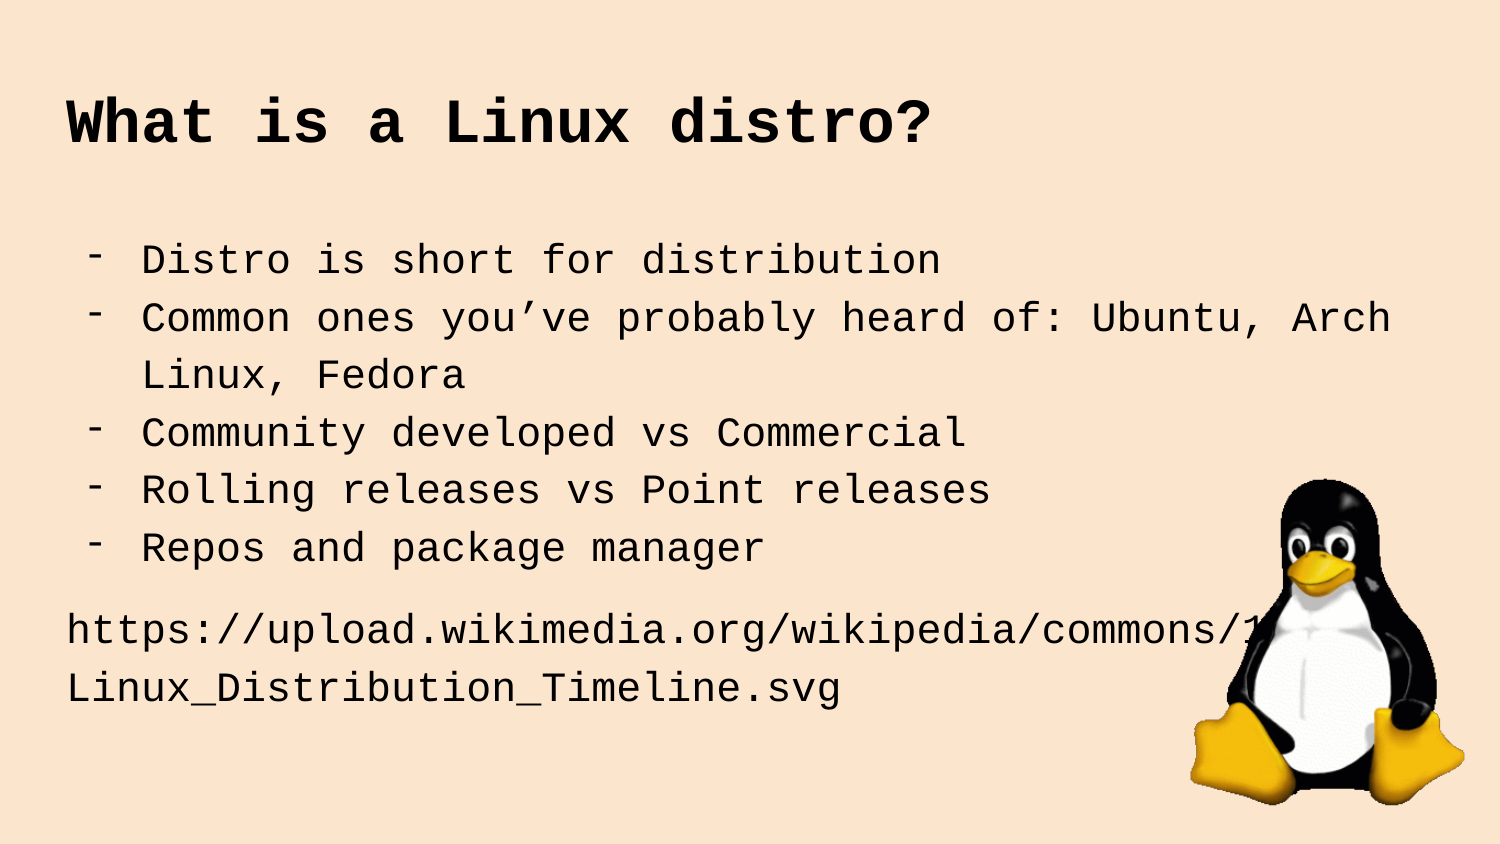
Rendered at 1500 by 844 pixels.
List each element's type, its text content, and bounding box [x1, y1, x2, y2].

list Distro is short for distribution Common ones you’ve probably heard of: Ubuntu, Arch Linux, Fedora Community developed vs Commercial Rolling releases vs Point releases Repos and package manager https://upload.wikimedia.org/wikipedia/commons/1/1b/Linux_Distribution_Timeline.svg [51, 209, 1449, 770]
title What is a Linux distro? [51, 64, 1449, 176]
picture [1182, 470, 1473, 814]
